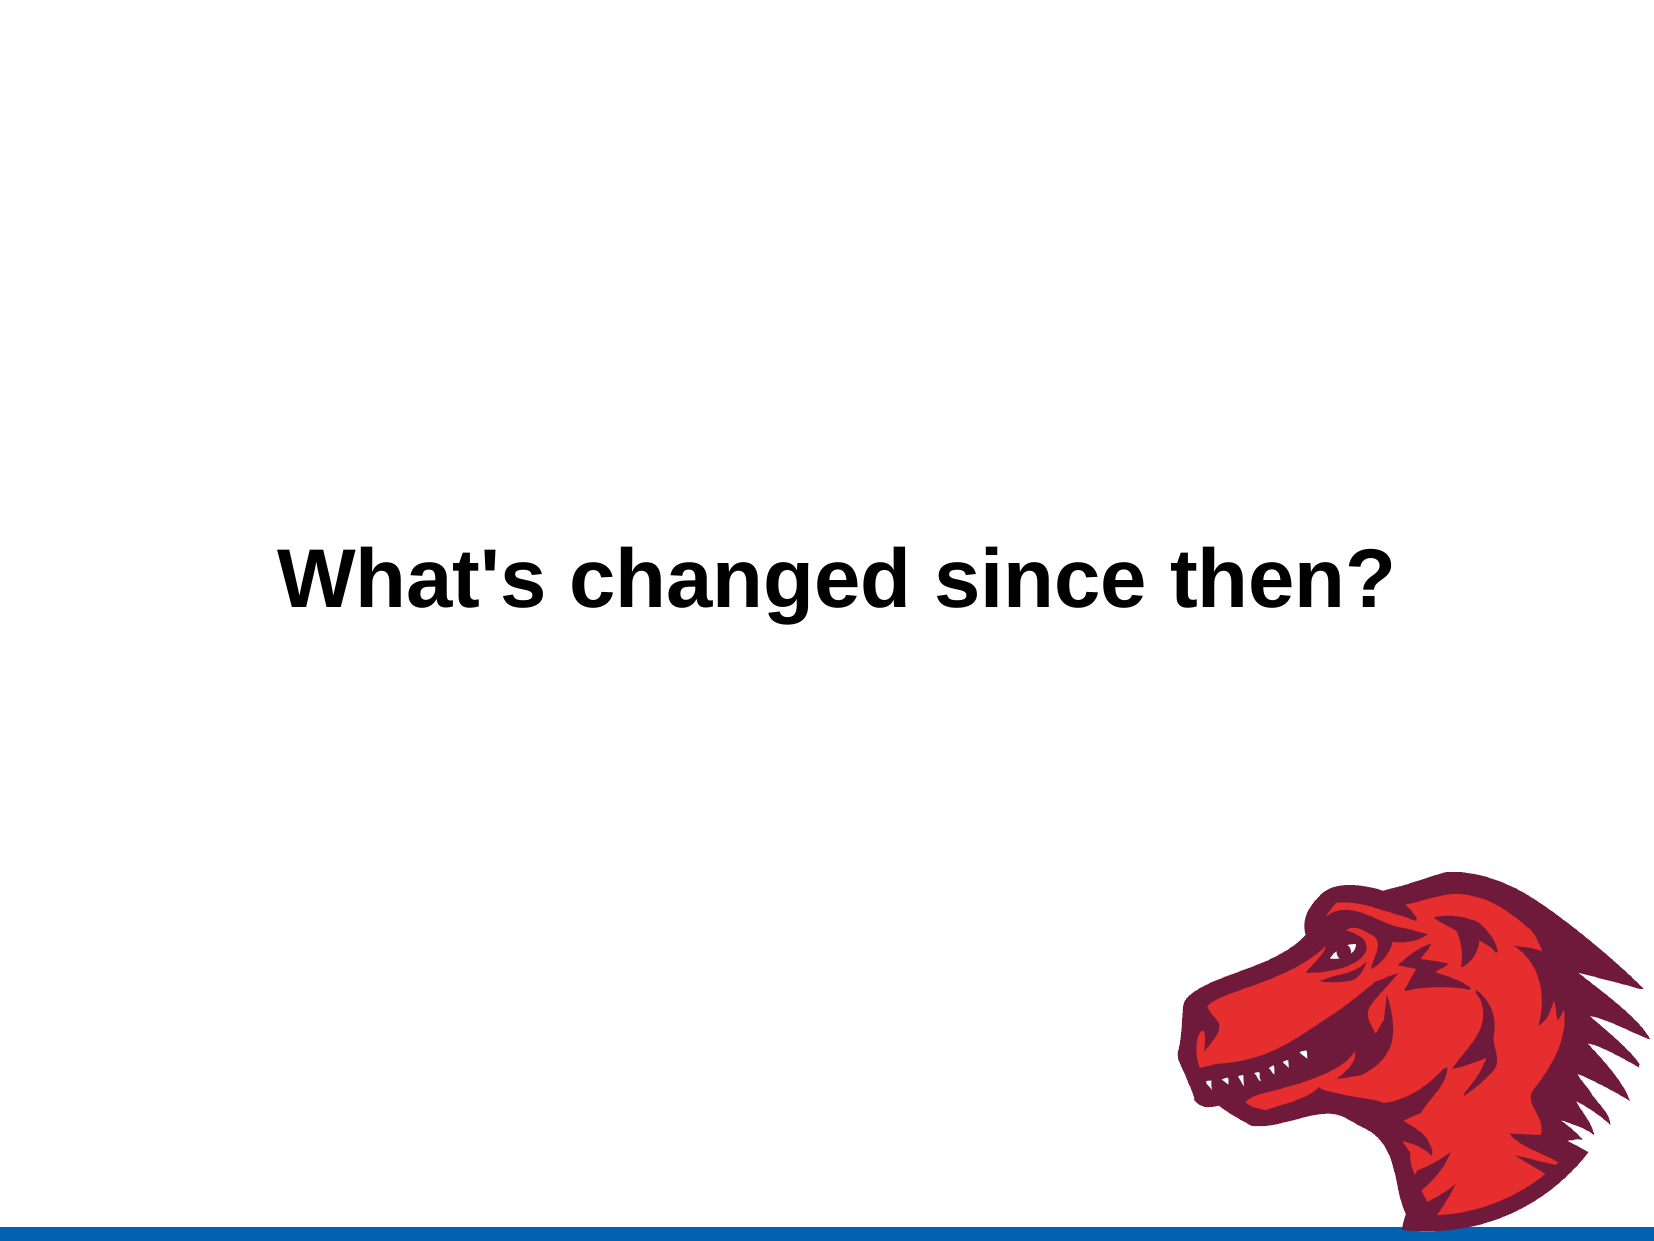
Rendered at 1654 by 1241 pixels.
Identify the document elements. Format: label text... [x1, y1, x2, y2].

picture [1171, 872, 1654, 1241]
text_box What's changed since then? [262, 525, 1416, 633]
